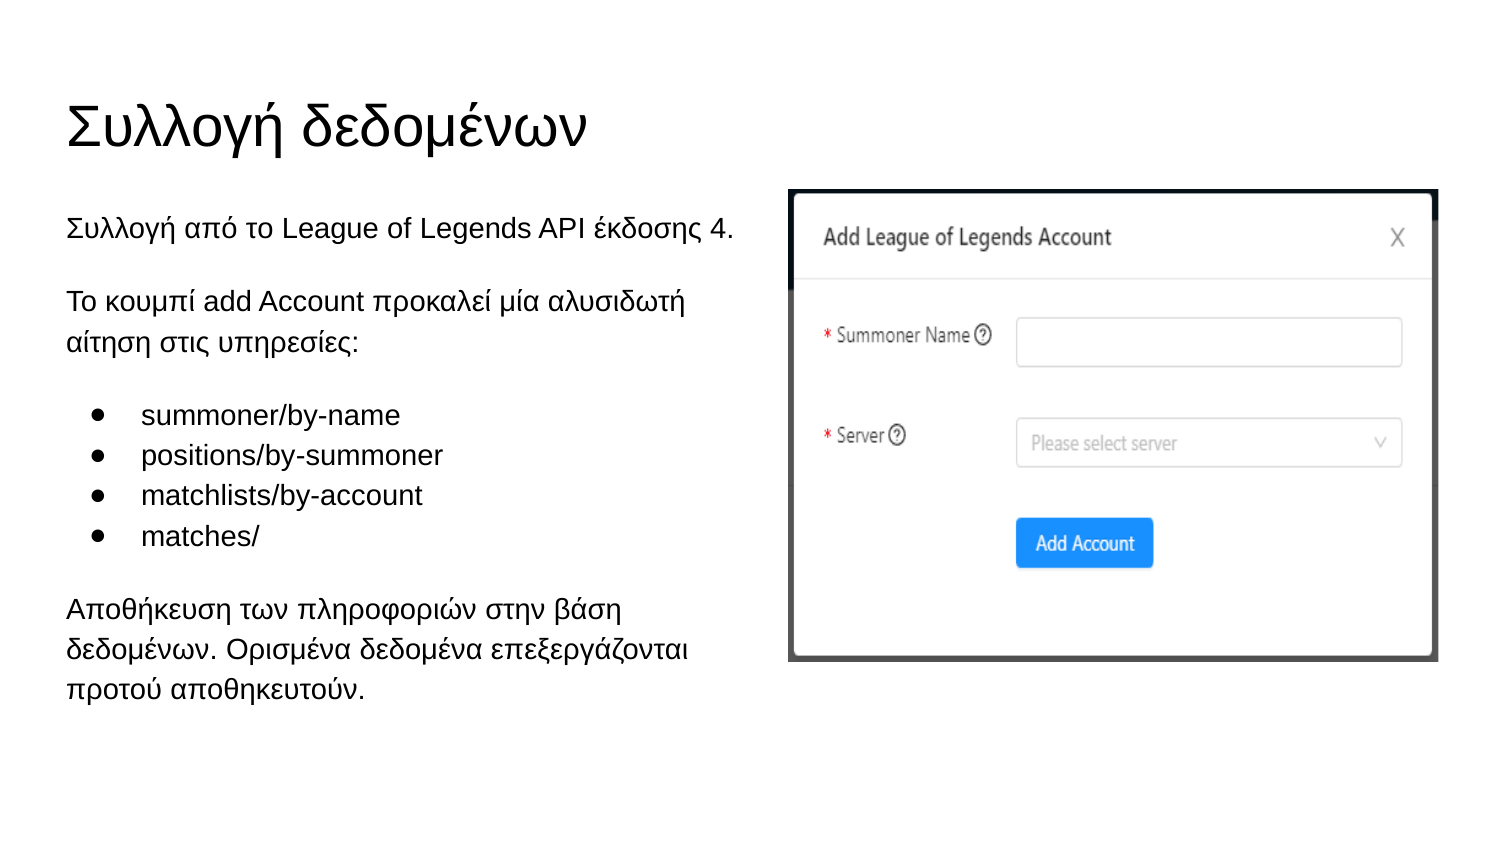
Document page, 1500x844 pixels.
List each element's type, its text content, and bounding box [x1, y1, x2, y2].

picture [788, 189, 1439, 662]
list Συλλογή από το League of Legends API έκδοσης 4. Το κουμπί add Account προκαλεί μία αλυσιδωτή αίτηση στις υπηρεσίες: summoner/by-name positions/by-summoner matchlists/by-account matches/ Αποθήκευση των πληροφοριών στην βάση δεδομένων. Ορισμένα δεδομένα επεξεργάζονται προτού αποθηκευτούν. [51, 189, 776, 750]
title Συλλογή δεδομένων [51, 72, 1449, 167]
